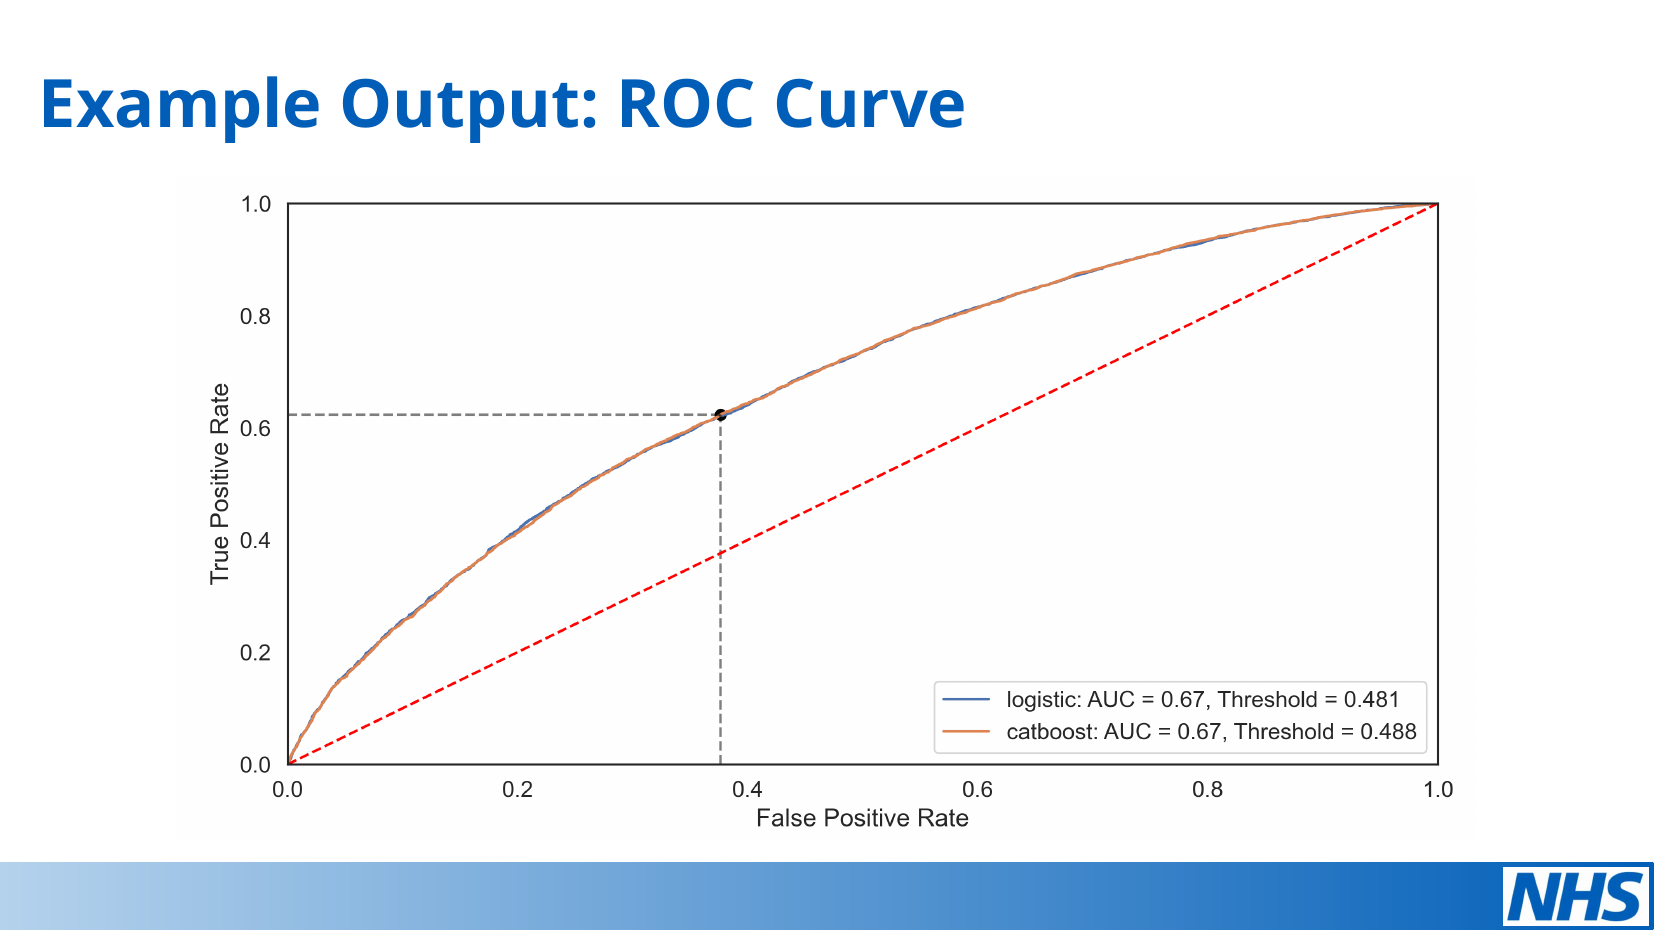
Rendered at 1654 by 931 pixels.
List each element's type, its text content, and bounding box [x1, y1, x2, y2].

picture [177, 177, 1477, 840]
text_box [0, 862, 1654, 930]
picture [1503, 867, 1649, 926]
text_box Example Output: ROC Curve [23, 15, 1630, 196]
